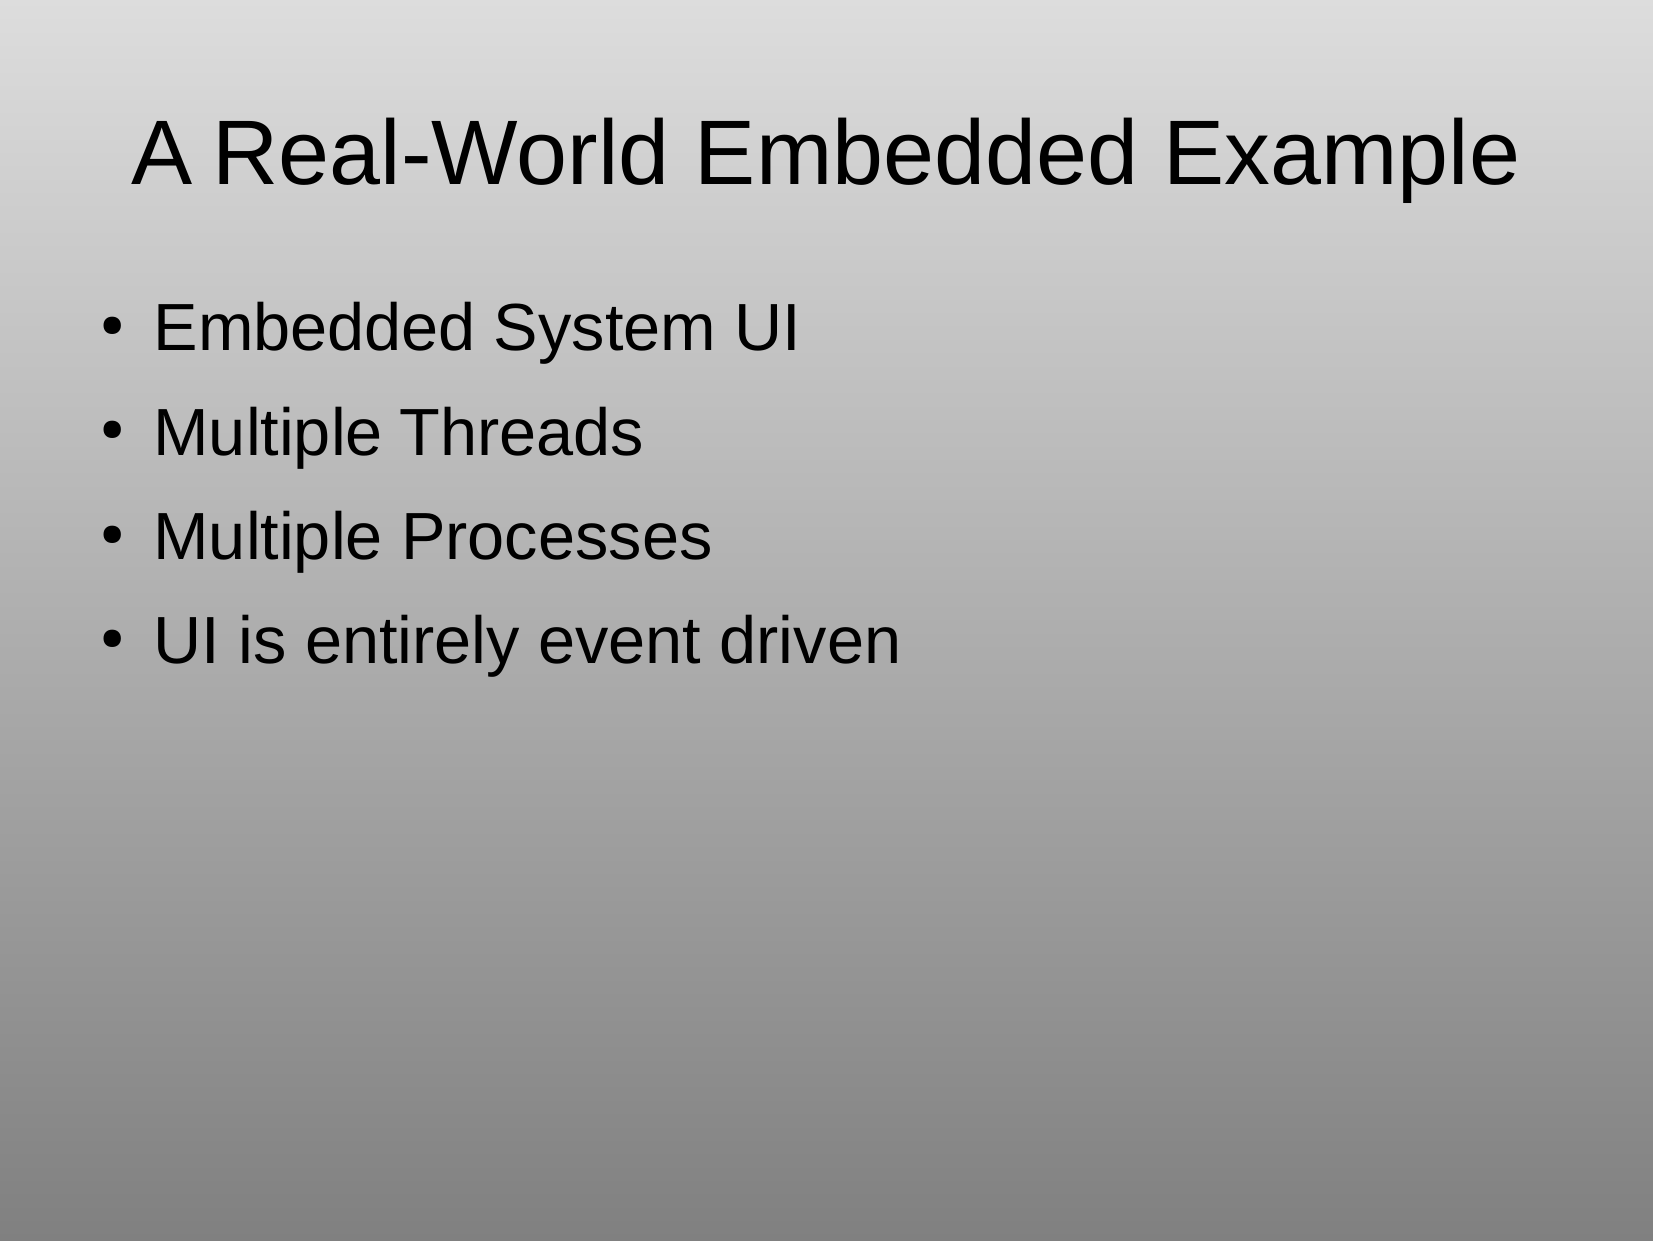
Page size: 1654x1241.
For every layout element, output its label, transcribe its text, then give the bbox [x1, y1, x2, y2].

title A Real-World Embedded Example [82, 49, 1571, 257]
list Embedded System UI Multiple Threads Multiple Processes UI is entirely event driven [82, 290, 1571, 1010]
